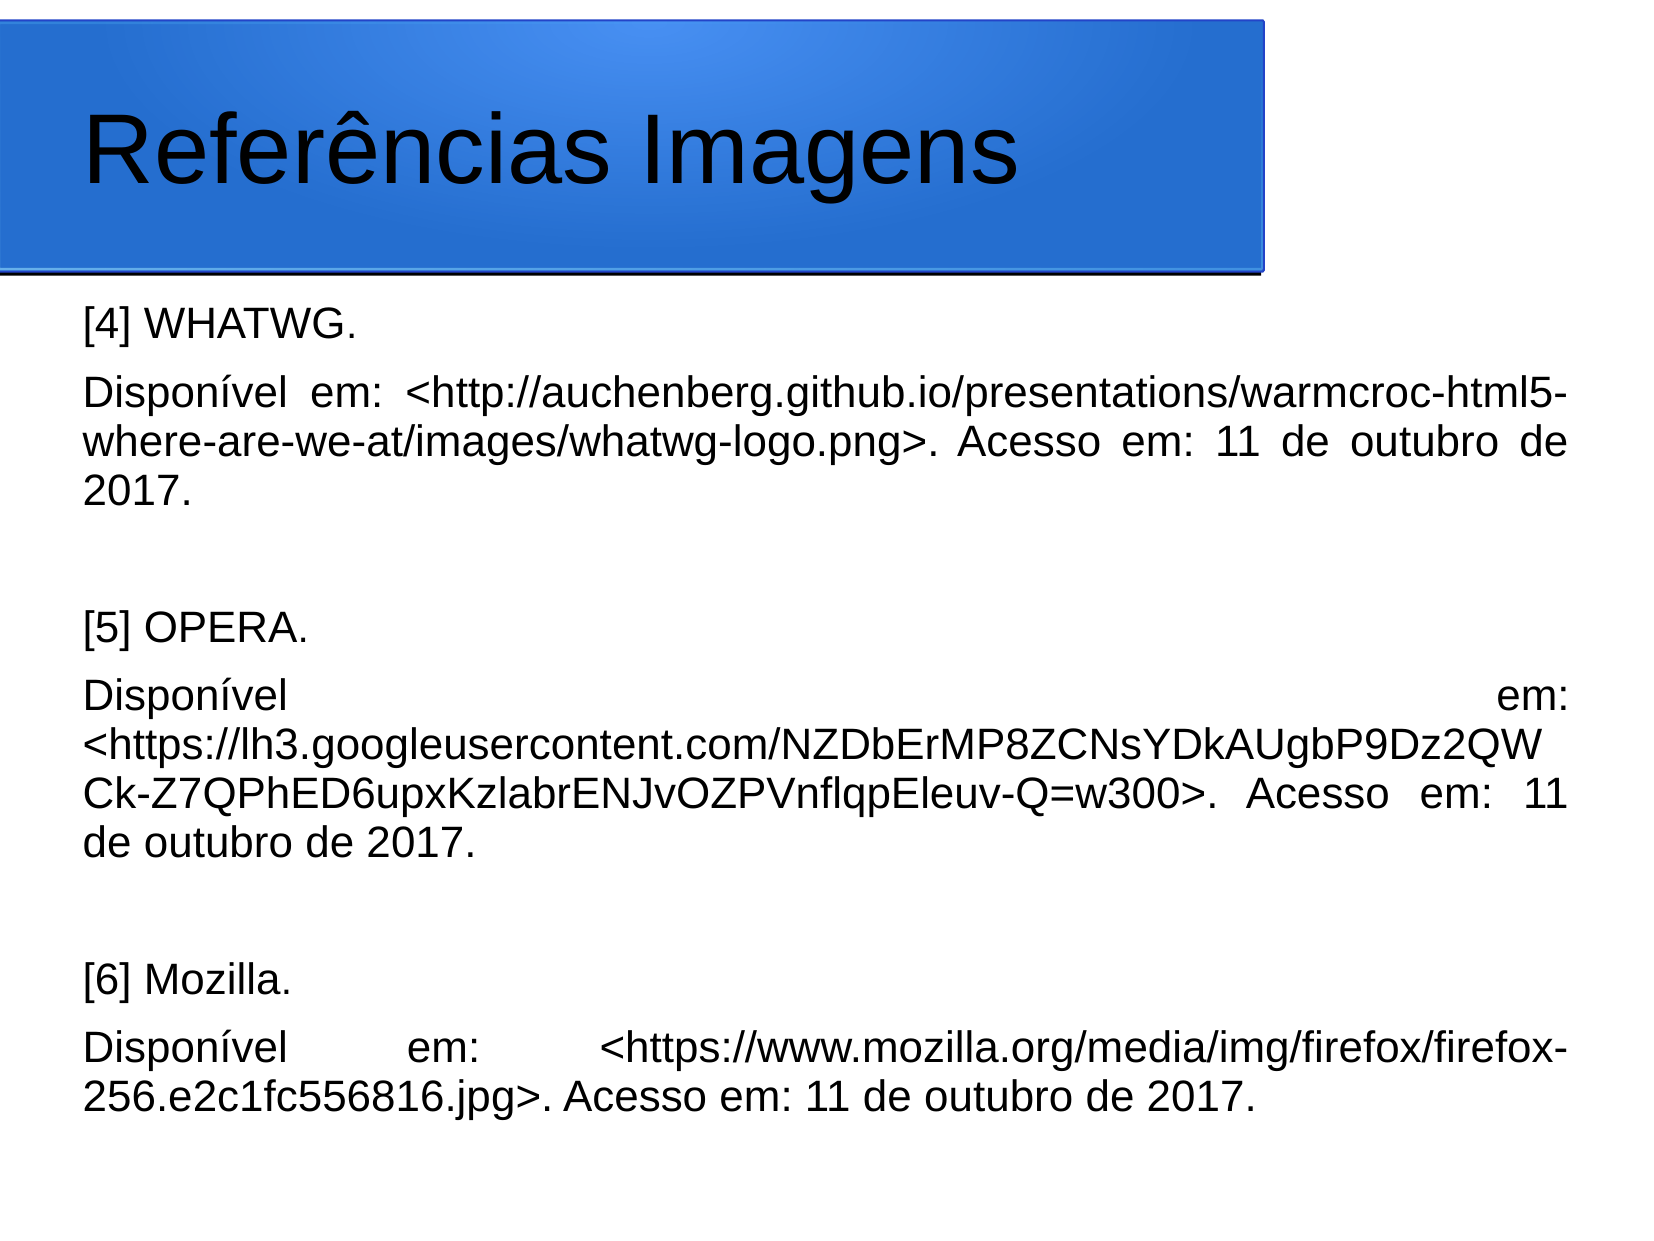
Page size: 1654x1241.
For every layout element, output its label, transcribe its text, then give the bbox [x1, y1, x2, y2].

list [4] WHATWG. Disponível em: <http://auchenberg.github.io/presentations/warmcroc-html5-where-are-we-at/images/whatwg-logo.png>. Acesso em: 11 de outubro de 2017. [5] OPERA. Disponível em: <https://lh3.googleusercontent.com/NZDbErMP8ZCNsYDkAUgbP9Dz2QWCk-Z7QPhED6upxKzlabrENJvOZPVnflqpEleuv-Q=w300>. Acesso em: 11 de outubro de 2017. [6] Mozilla. Disponível em: <https://www.mozilla.org/media/img/firefox/firefox-256.e2c1fc556816.jpg>. Acesso em: 11 de outubro de 2017. [82, 299, 1571, 1123]
title Referências Imagens [82, 47, 1235, 252]
